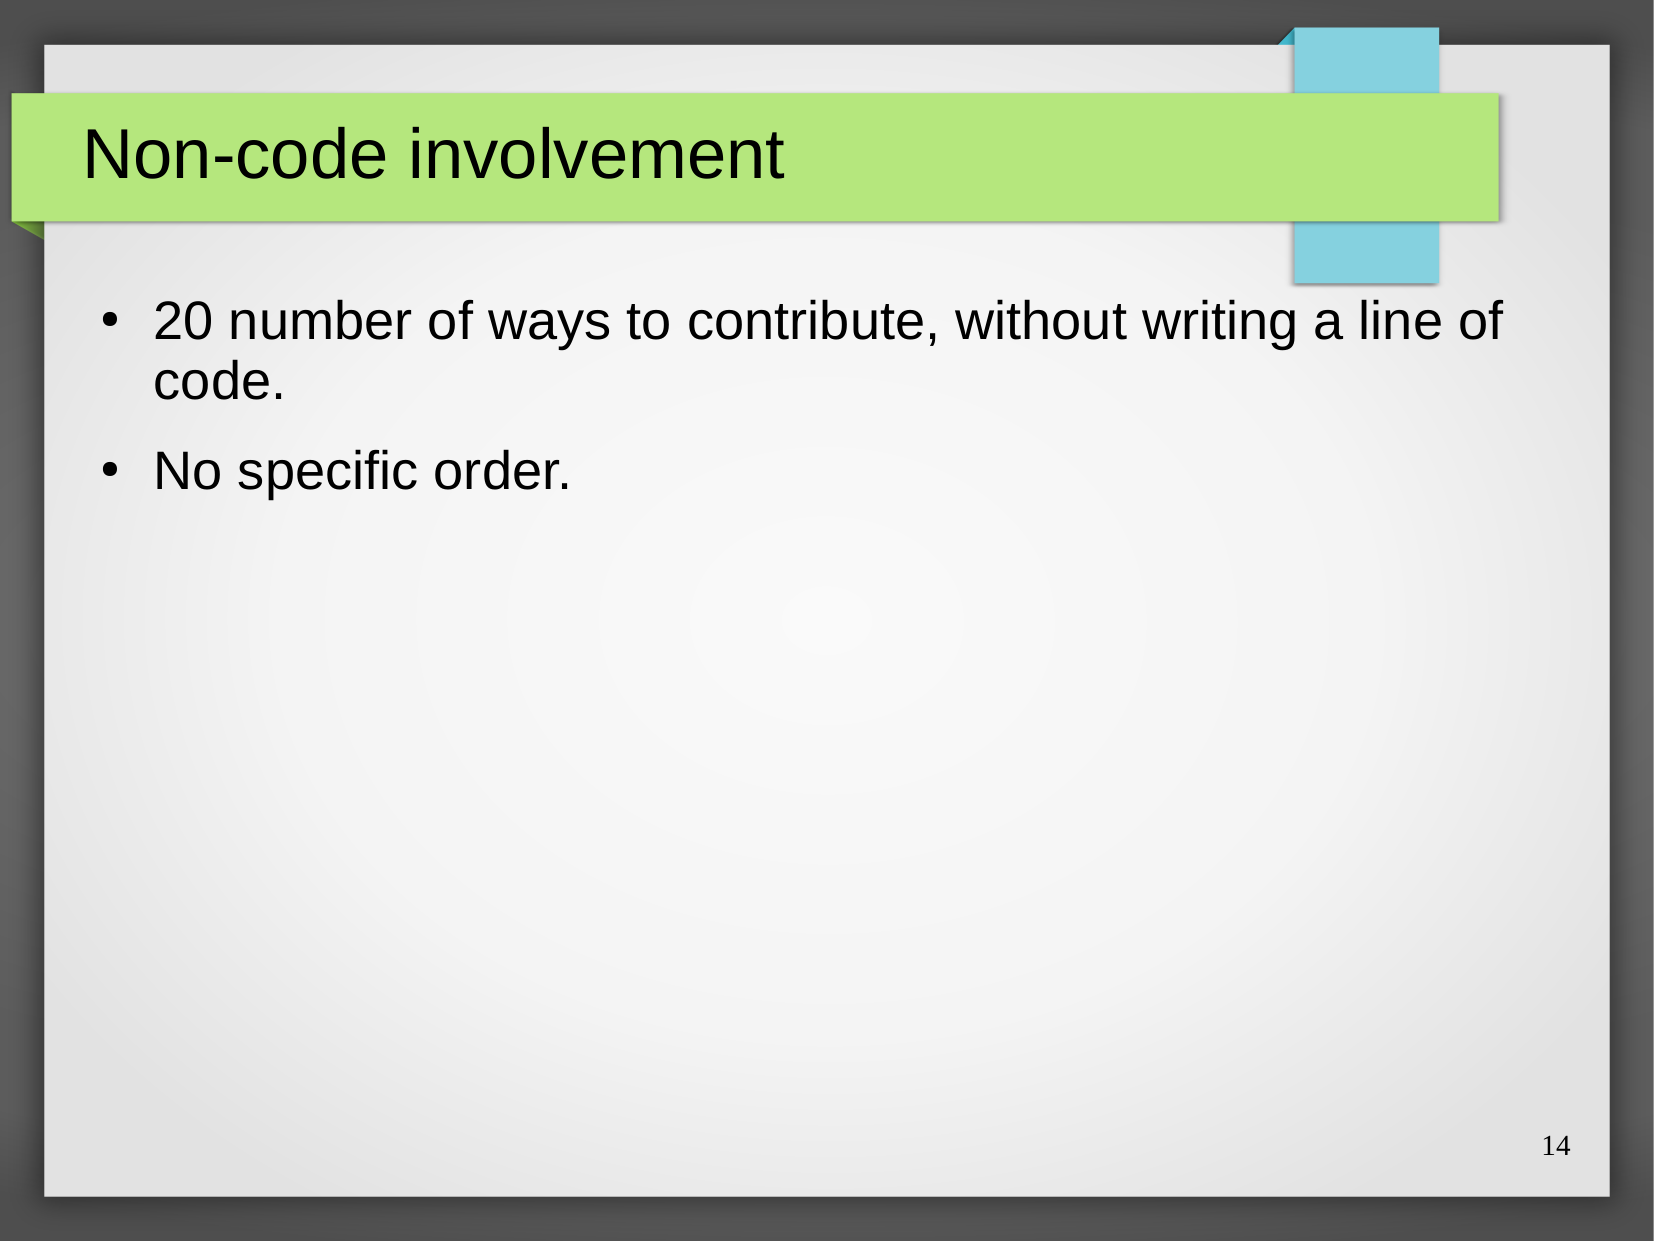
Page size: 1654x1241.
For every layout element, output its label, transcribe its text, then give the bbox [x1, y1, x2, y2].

list 20 number of ways to contribute, without writing a line of code. No specific order. [82, 290, 1571, 1010]
picture [0, 0, 1654, 1241]
title Non-code involvement [82, 94, 1264, 213]
